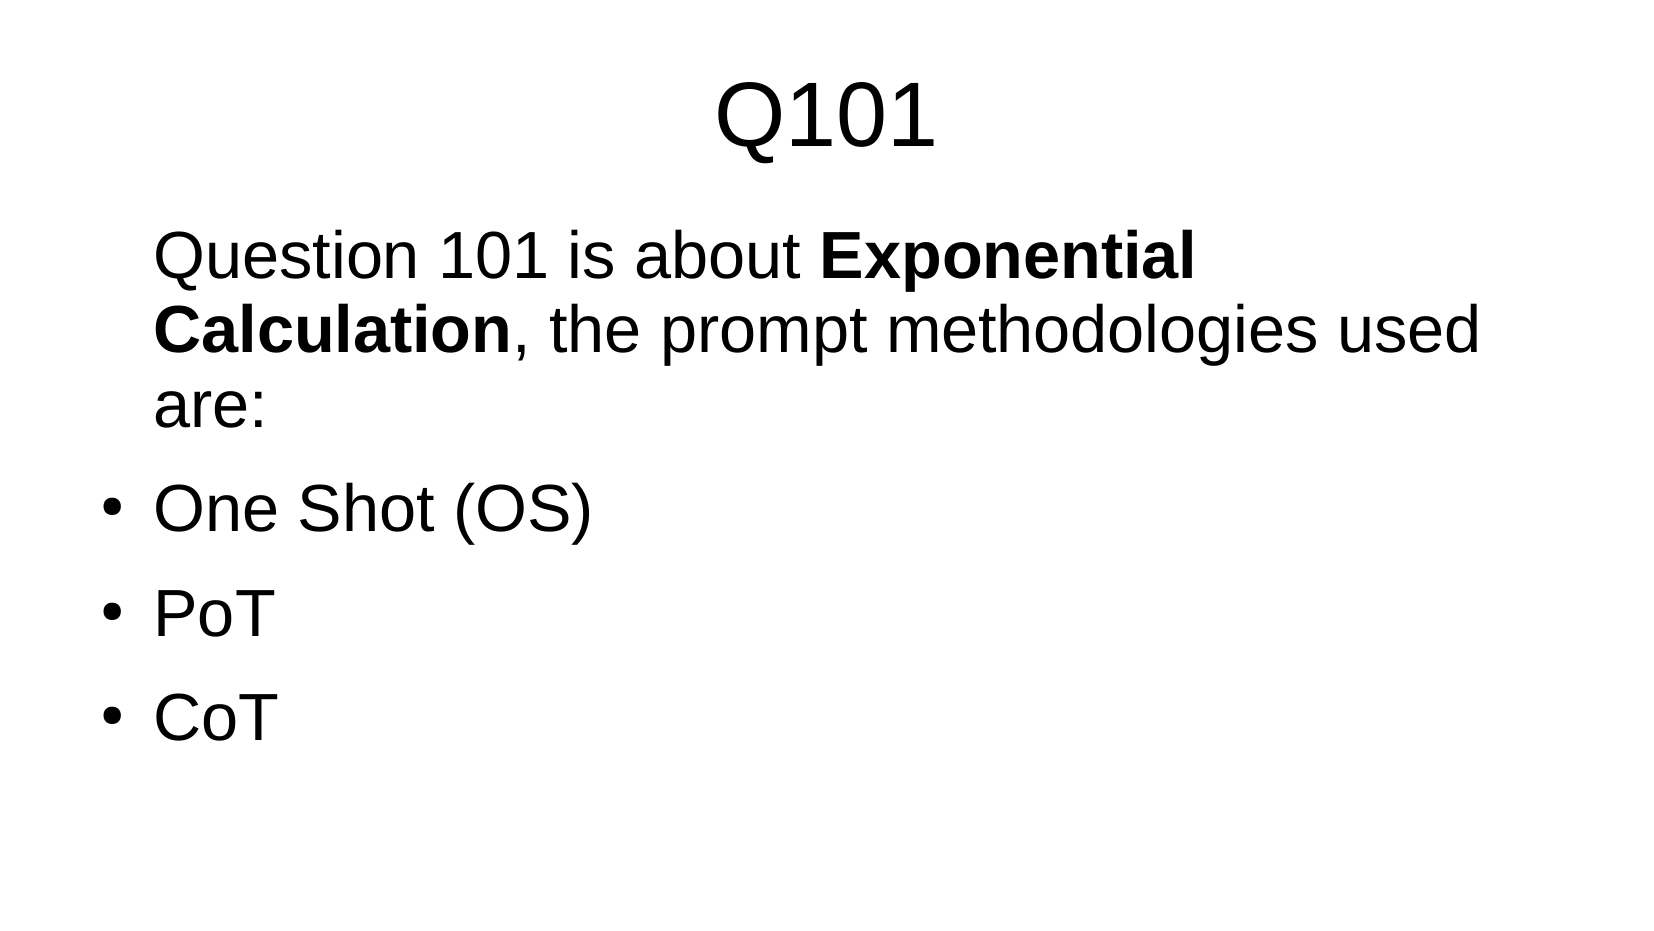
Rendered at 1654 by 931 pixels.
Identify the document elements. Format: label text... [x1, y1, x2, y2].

list Question 101 is about Exponential Calculation, the prompt methodologies used are: One Shot (OS) PoT CoT [82, 217, 1565, 857]
title Q101 [82, 37, 1571, 193]
